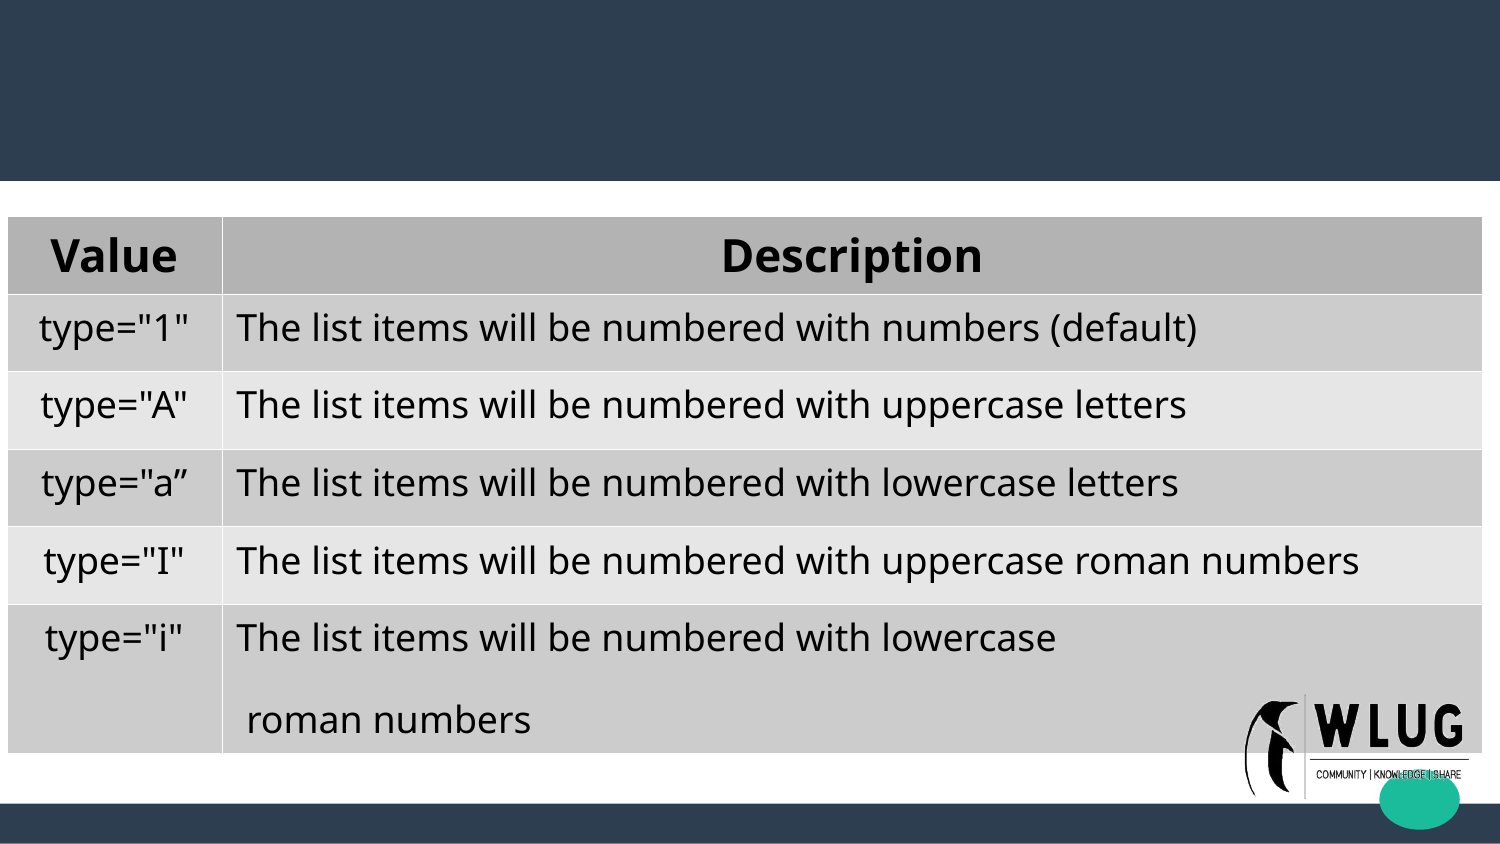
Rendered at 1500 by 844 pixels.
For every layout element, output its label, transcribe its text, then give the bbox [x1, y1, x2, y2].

table_cell The list items will be numbered with uppercase letters [223, 372, 1482, 449]
picture [1229, 686, 1477, 804]
table_header Value [8, 217, 222, 294]
table_cell type="1" [8, 295, 222, 371]
table_cell The list items will be numbered with uppercase roman numbers [223, 527, 1482, 604]
table_cell type="A" [8, 372, 222, 449]
table_header Description [223, 217, 1482, 294]
table_cell The list items will be numbered with numbers (default) [223, 295, 1482, 371]
table_cell type="a” [8, 450, 222, 526]
table_cell The list items will be numbered with lowercase roman numbers [223, 605, 1482, 753]
table_cell The list items will be numbered with lowercase letters [223, 450, 1482, 526]
table_cell type="i" [8, 605, 222, 753]
table_cell type="I" [8, 527, 222, 604]
